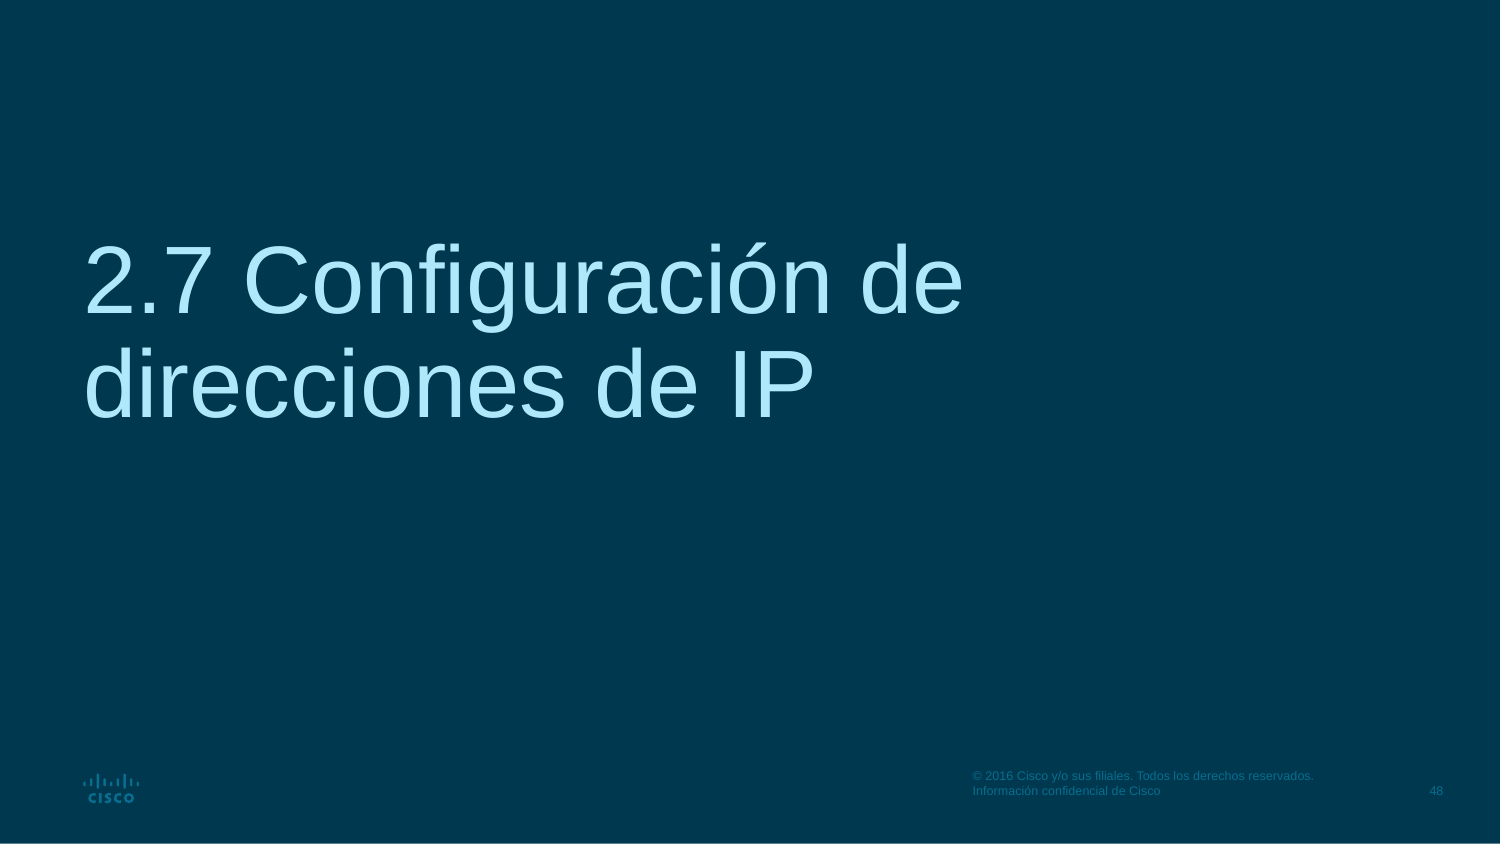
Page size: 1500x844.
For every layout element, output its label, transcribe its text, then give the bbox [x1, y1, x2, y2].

title 2.7 Configuración de direcciones de IP [68, 300, 1427, 446]
